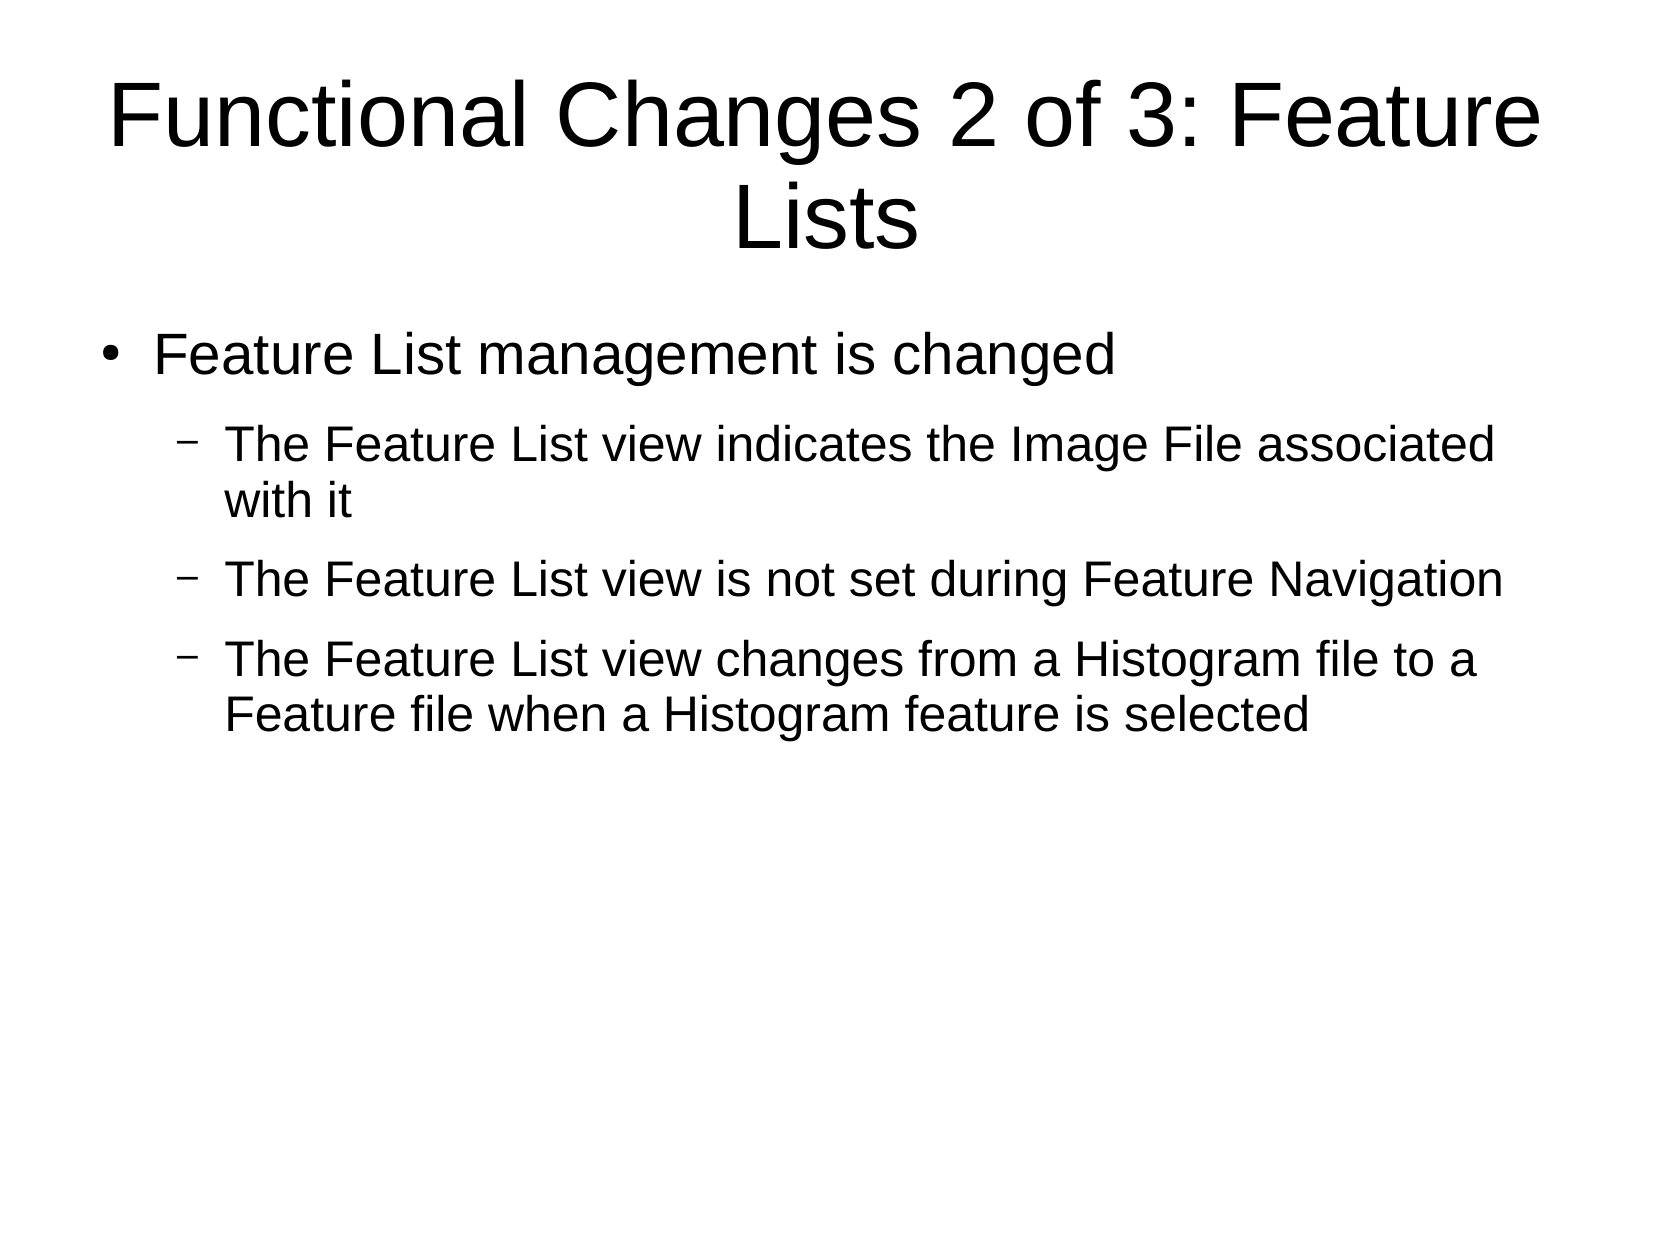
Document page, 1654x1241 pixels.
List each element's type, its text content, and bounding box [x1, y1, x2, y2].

title Functional Changes 2 of 3: Feature Lists [82, 69, 1571, 263]
list Feature List management is changed The Feature List view indicates the Image File associated with it The Feature List view is not set during Feature Navigation The Feature List view changes from a Histogram file to a Feature file when a Histogram feature is selected [82, 321, 1571, 1075]
